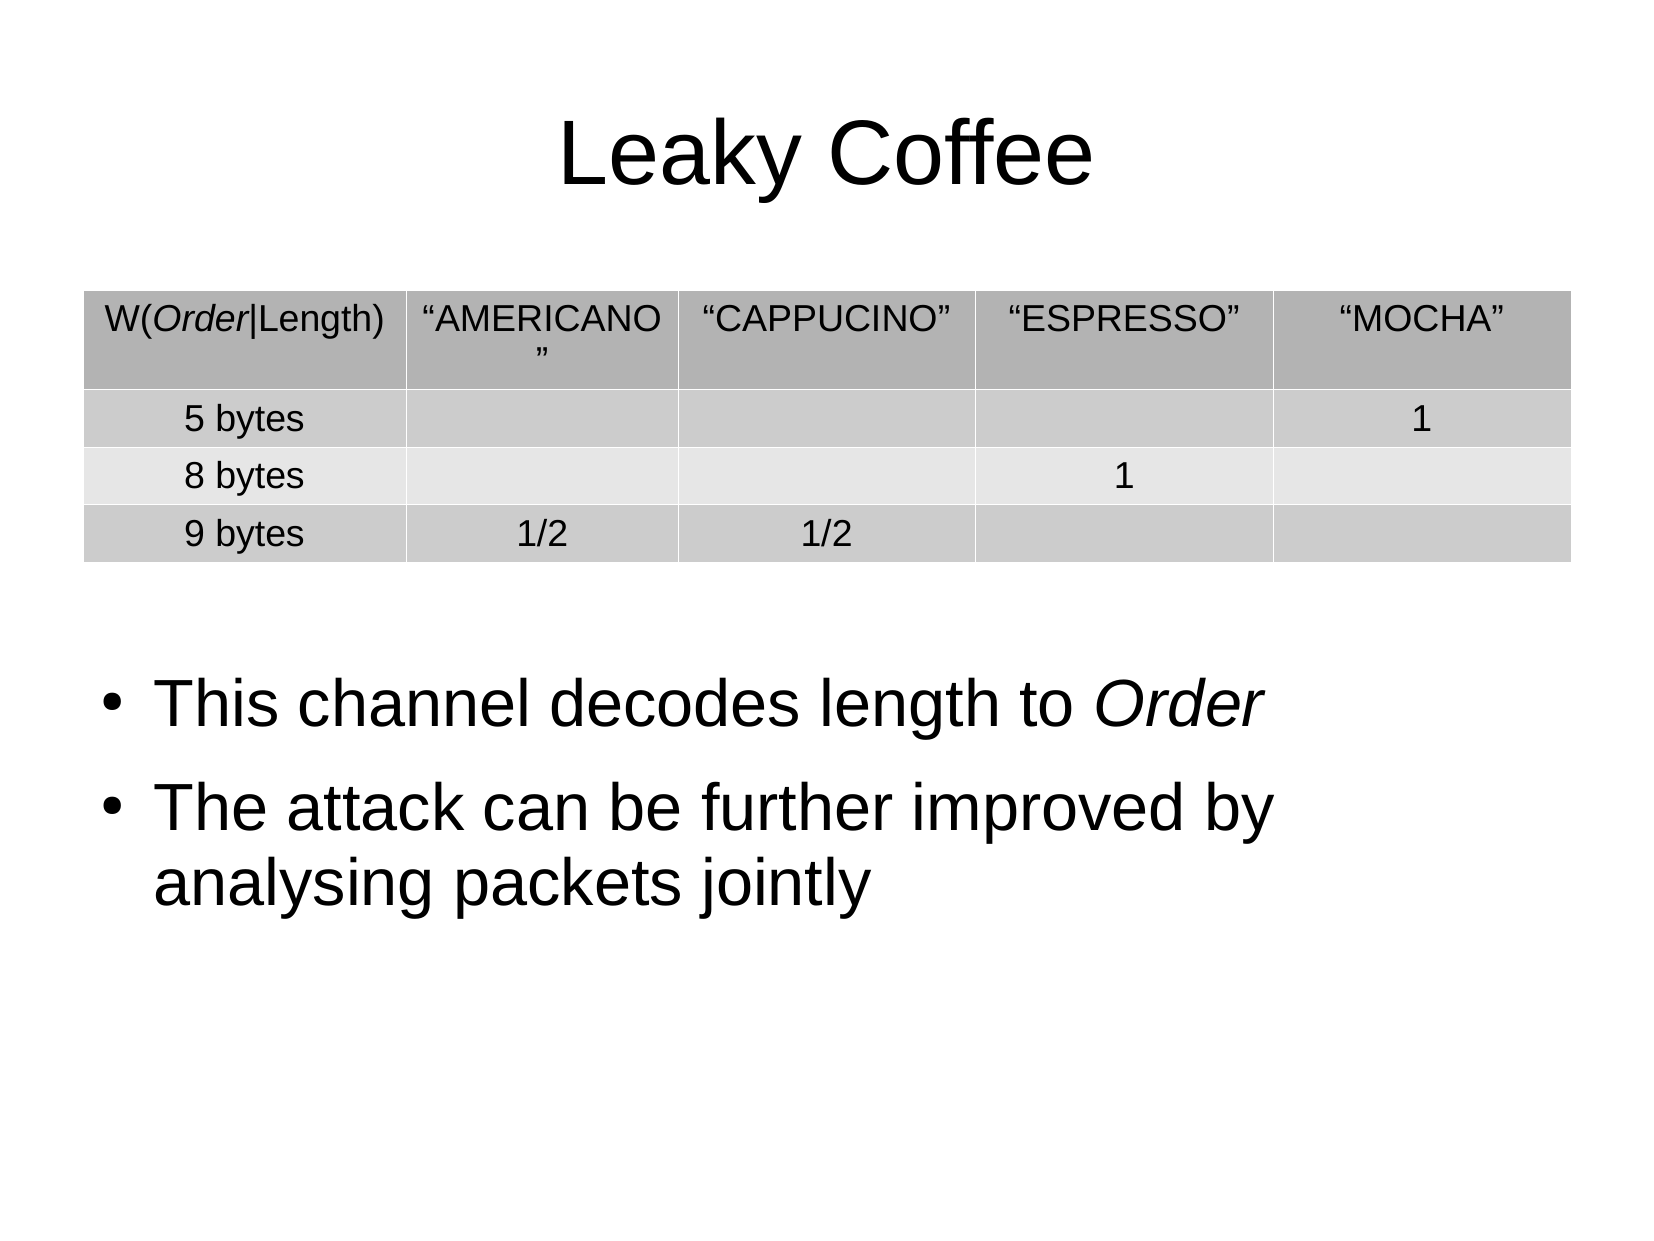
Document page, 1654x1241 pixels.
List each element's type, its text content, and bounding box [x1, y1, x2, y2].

table_cell 8 bytes [84, 448, 406, 504]
table_cell [679, 448, 975, 504]
table_header “CAPPUCINO” [679, 291, 975, 389]
table_cell [679, 390, 975, 447]
list This channel decodes length to Order The attack can be further improved by analysing packets jointly [82, 665, 1571, 1009]
title Leaky Coffee [82, 49, 1571, 257]
table_cell 1 [976, 448, 1273, 504]
table_cell [1274, 505, 1571, 562]
table_header W(Order|Length) [84, 291, 406, 389]
table_cell [407, 390, 678, 447]
table_cell 1 [1274, 390, 1571, 447]
table_cell [1274, 448, 1571, 504]
table_cell [976, 390, 1273, 447]
table_header “AMERICANO” [407, 291, 678, 389]
table_cell [407, 448, 678, 504]
table_cell 5 bytes [84, 390, 406, 447]
table_cell 1/2 [679, 505, 975, 562]
table_header “MOCHA” [1274, 291, 1571, 389]
table_cell 9 bytes [84, 505, 406, 562]
table_cell 1/2 [407, 505, 678, 562]
table_header “ESPRESSO” [976, 291, 1273, 389]
table_cell [976, 505, 1273, 562]
